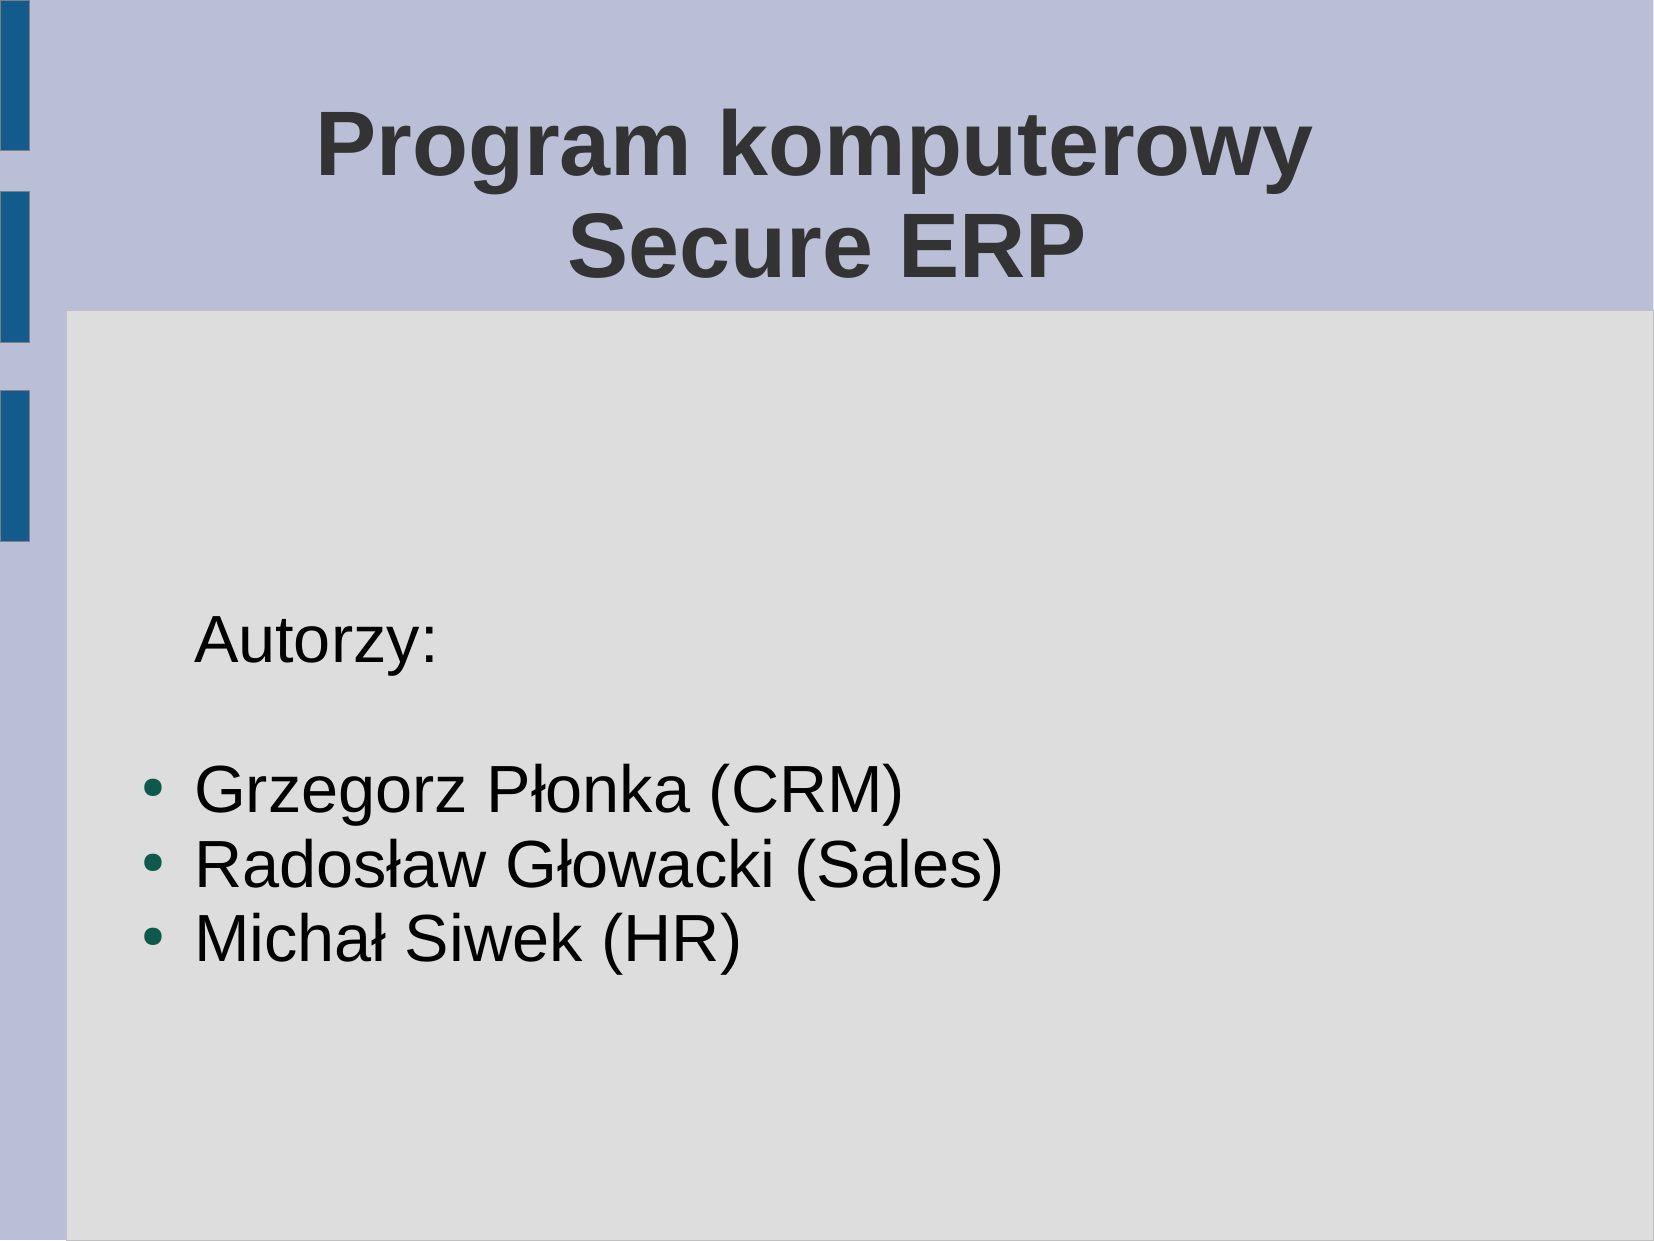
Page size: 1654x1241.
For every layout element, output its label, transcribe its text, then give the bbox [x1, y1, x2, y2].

list Autorzy: Grzegorz Płonka (CRM) Radosław Głowacki (Sales) Michał Siwek (HR) [123, 602, 1536, 1052]
title Program komputerowy Secure ERP [121, 91, 1534, 299]
